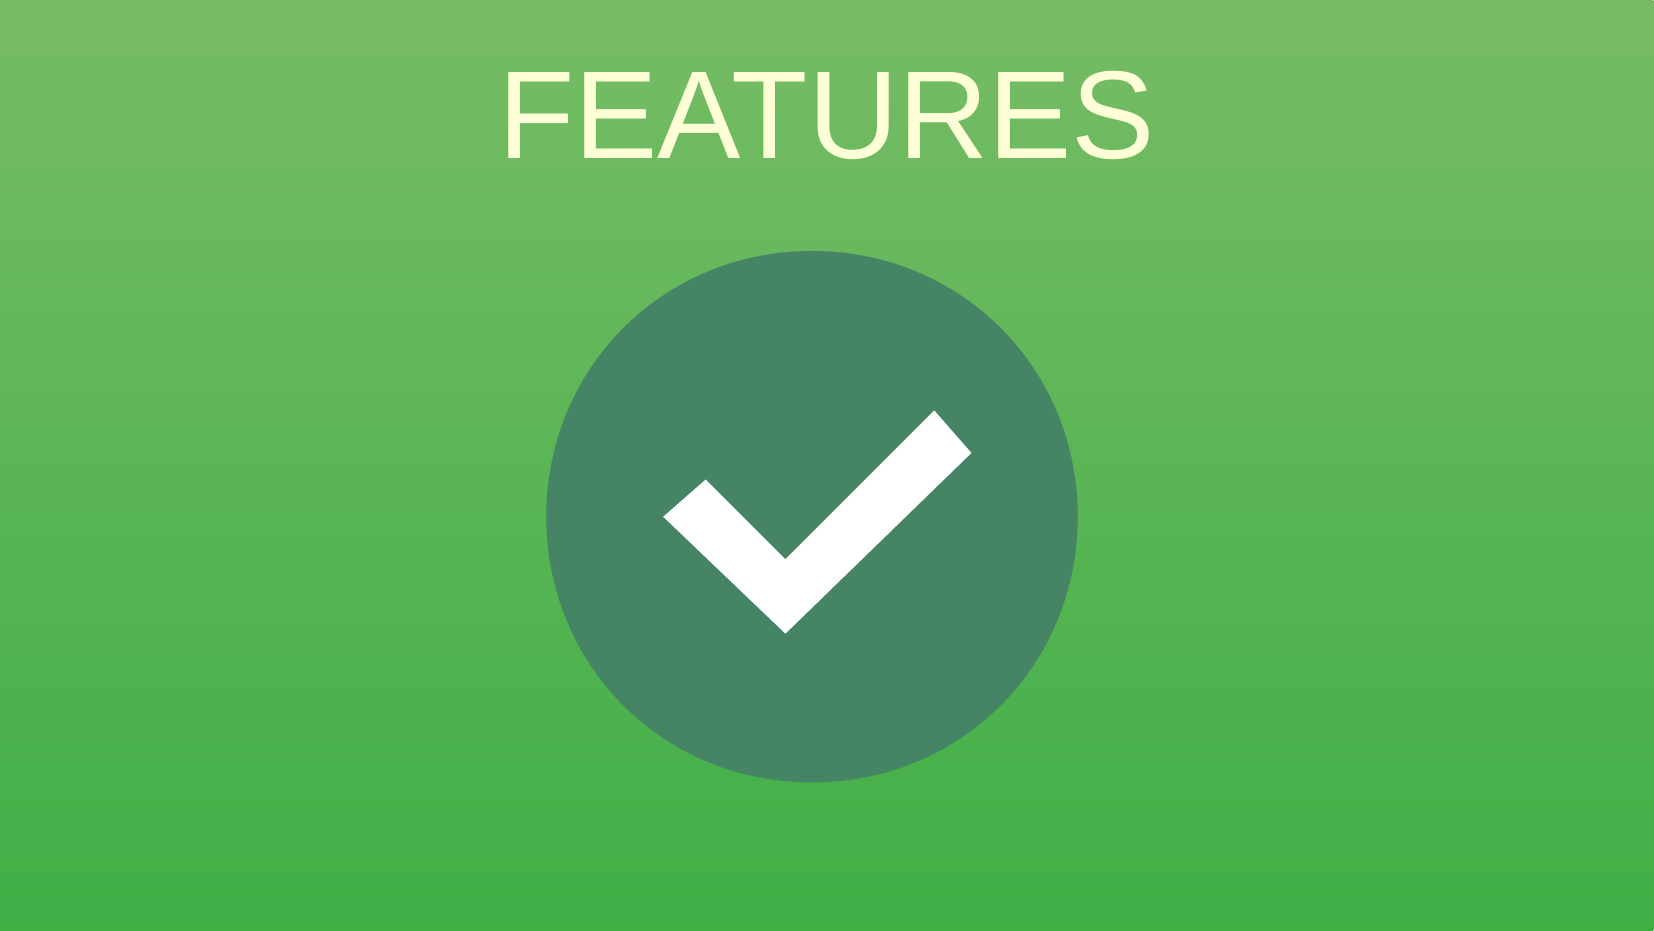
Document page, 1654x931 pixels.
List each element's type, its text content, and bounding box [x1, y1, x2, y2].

title FEATURES [82, 37, 1571, 193]
picture [531, 236, 1093, 798]
